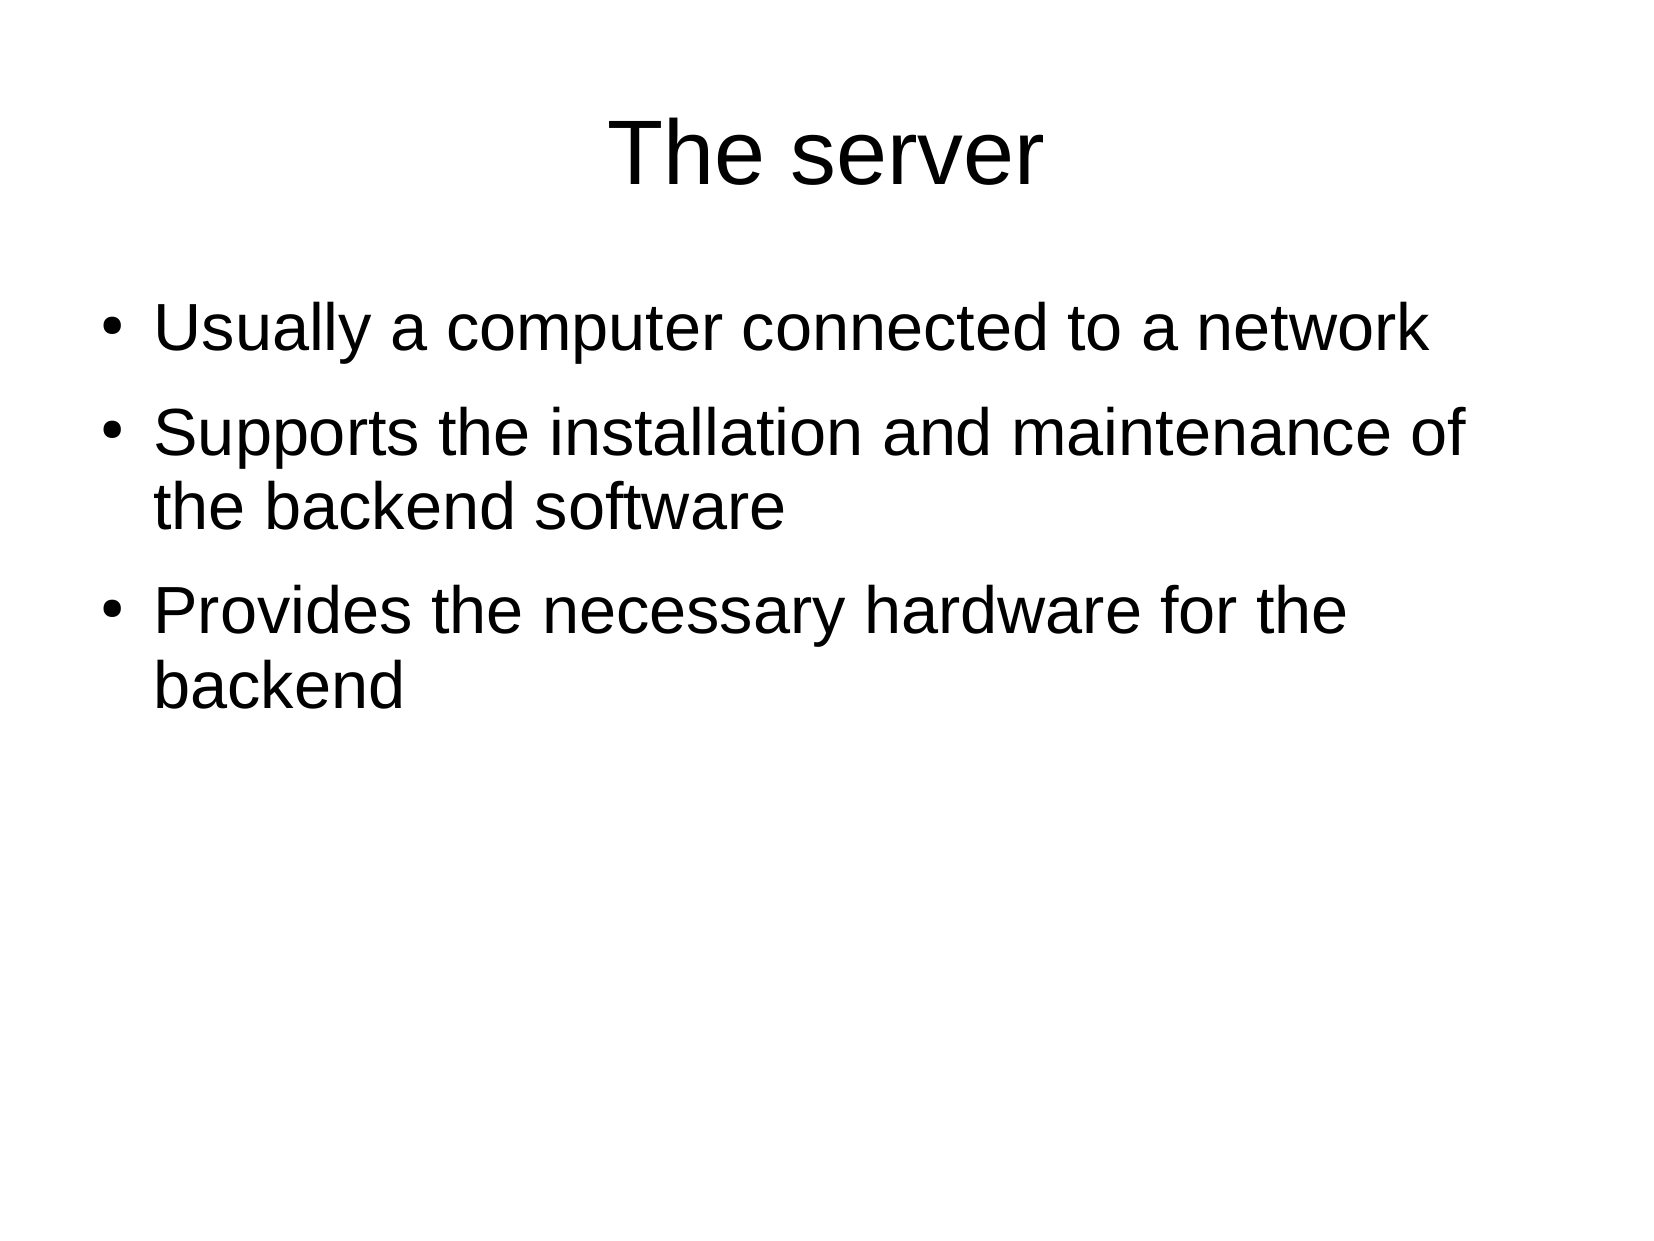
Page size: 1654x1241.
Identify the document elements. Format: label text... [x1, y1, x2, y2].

list Usually a computer connected to a network Supports the installation and maintenance of the backend software Provides the necessary hardware for the backend [82, 290, 1571, 1010]
title The server [82, 49, 1571, 257]
